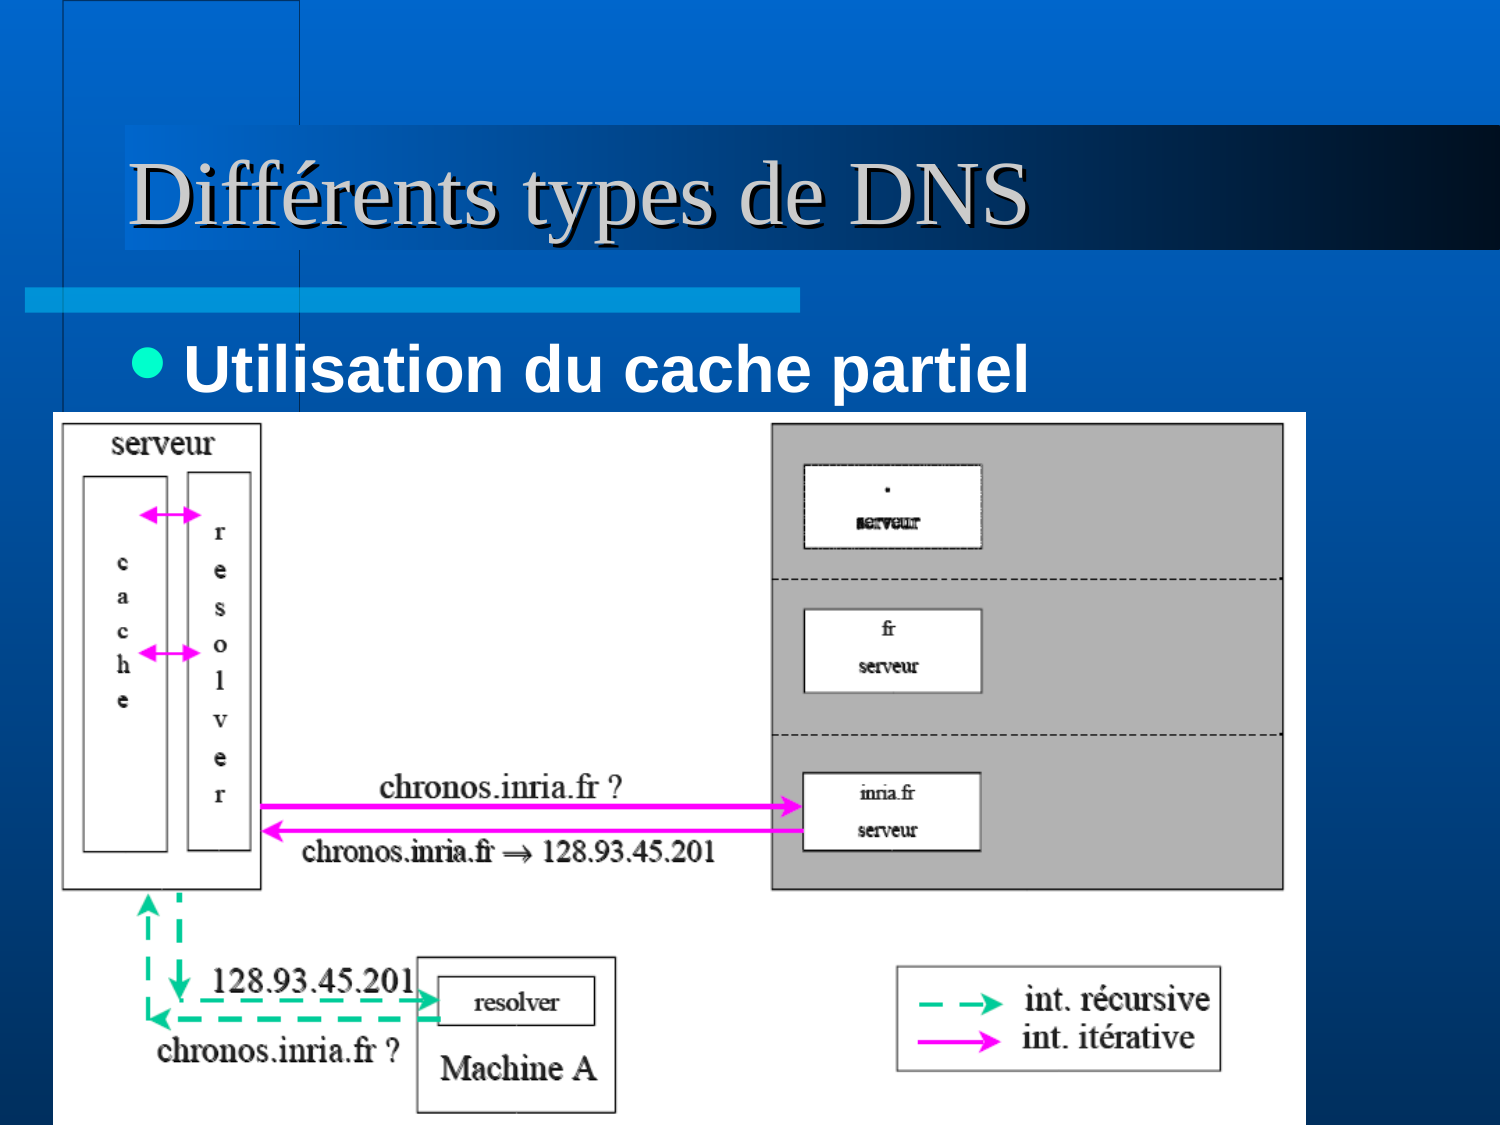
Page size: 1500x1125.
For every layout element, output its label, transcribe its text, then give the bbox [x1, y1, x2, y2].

title Différents types de DNS [112, 99, 1388, 288]
picture [53, 412, 1306, 1125]
list Utilisation du cache partiel [112, 324, 1388, 1001]
